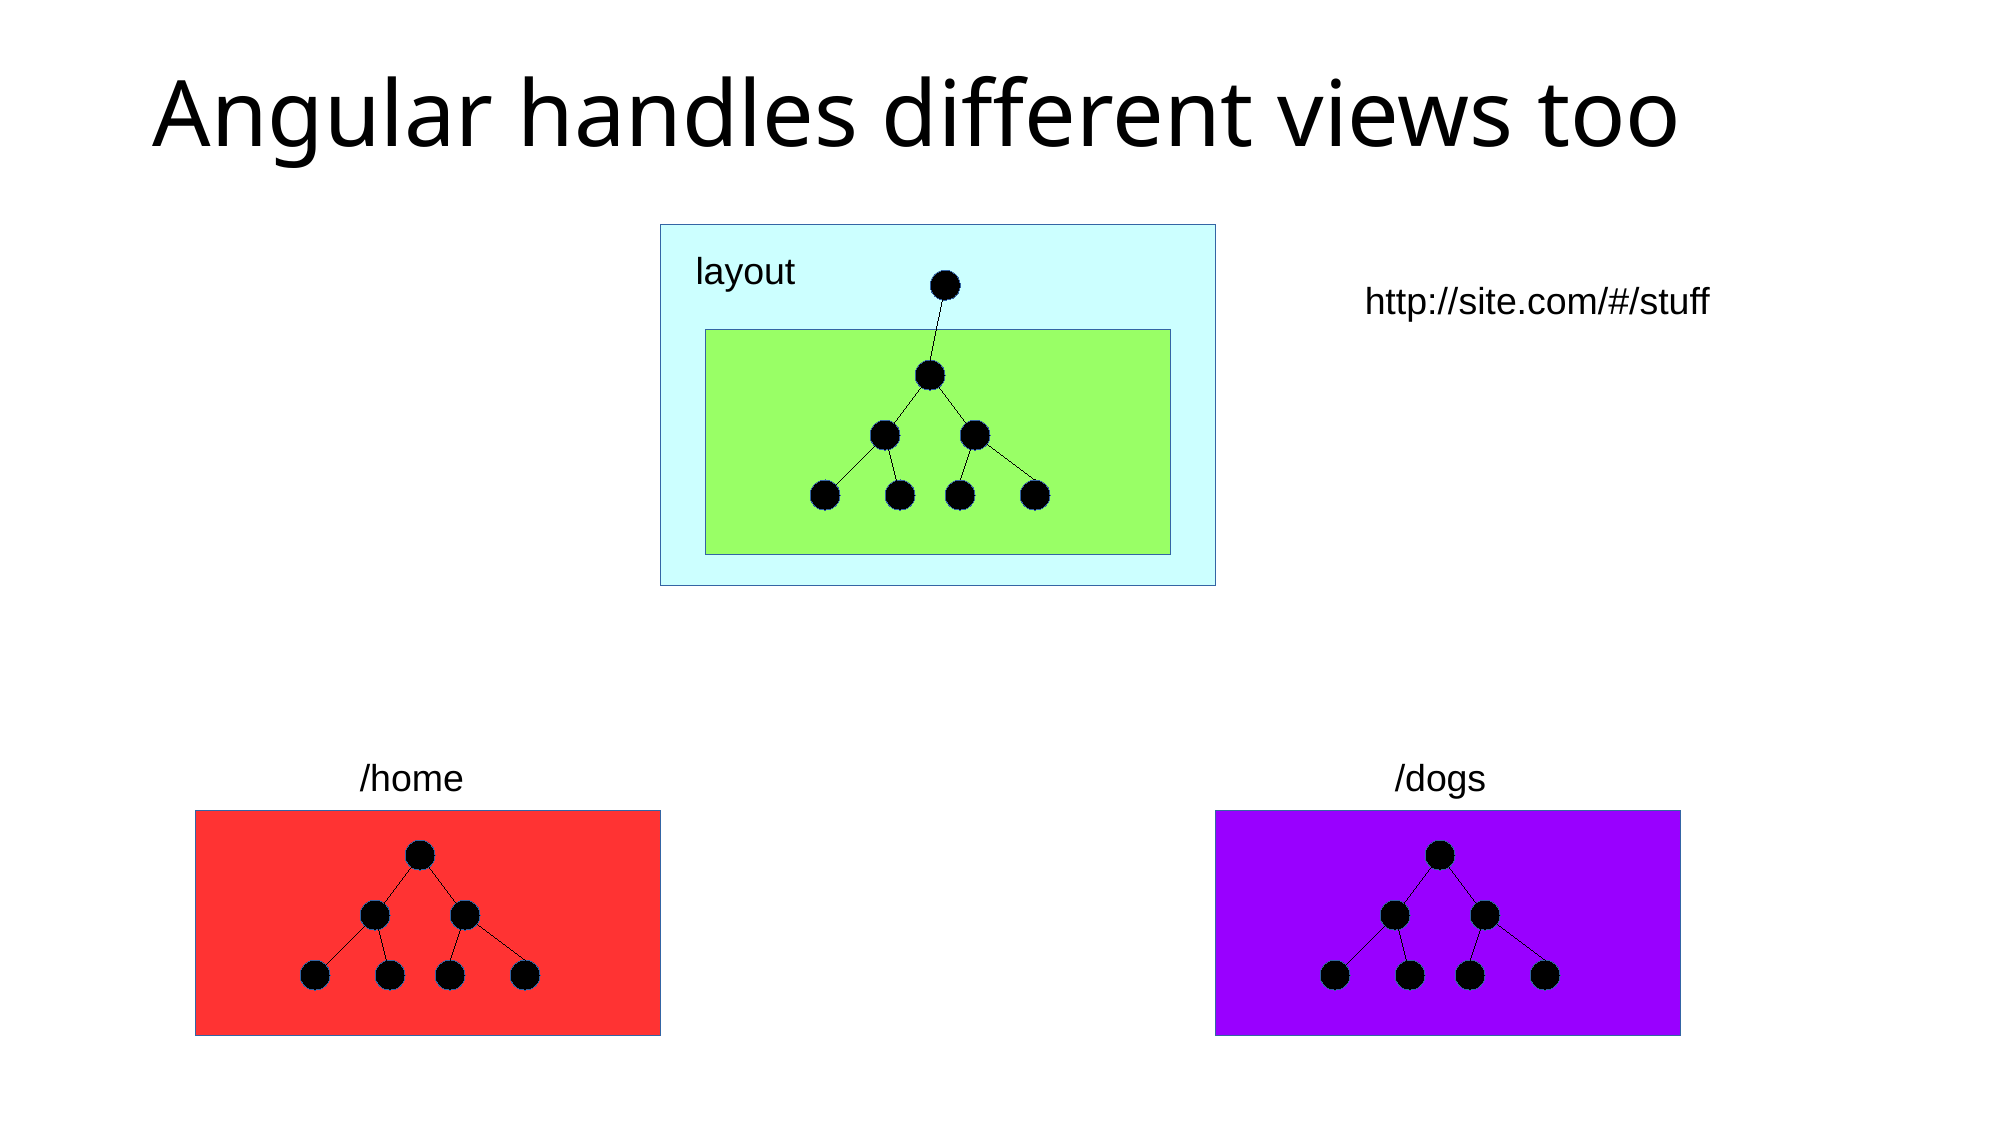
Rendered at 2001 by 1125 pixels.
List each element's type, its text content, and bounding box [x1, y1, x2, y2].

text_box [195, 810, 661, 1036]
text_box [1215, 810, 1681, 1036]
title Angular handles different views too [137, 7, 1863, 225]
text_box /dogs [1380, 750, 1502, 807]
text_box /home [345, 750, 479, 807]
text_box layout [680, 243, 811, 301]
text_box [660, 224, 1216, 586]
text_box http://site.com/#/stuff [1350, 273, 1726, 330]
